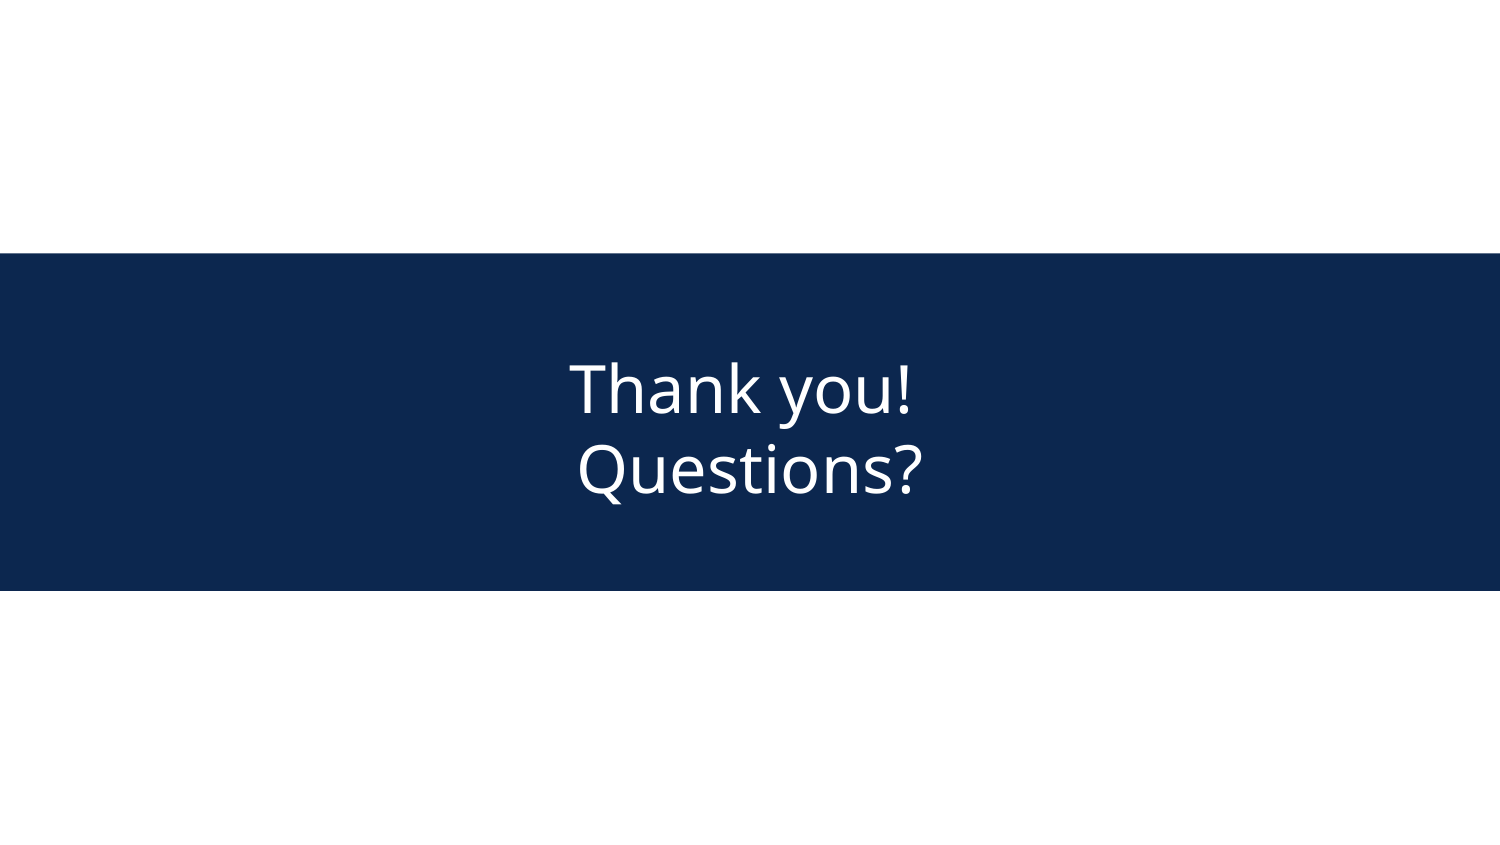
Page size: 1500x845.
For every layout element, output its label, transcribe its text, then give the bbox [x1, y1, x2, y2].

text_box [0, 253, 1500, 262]
title Thank you! Questions? [0, 262, 1500, 592]
